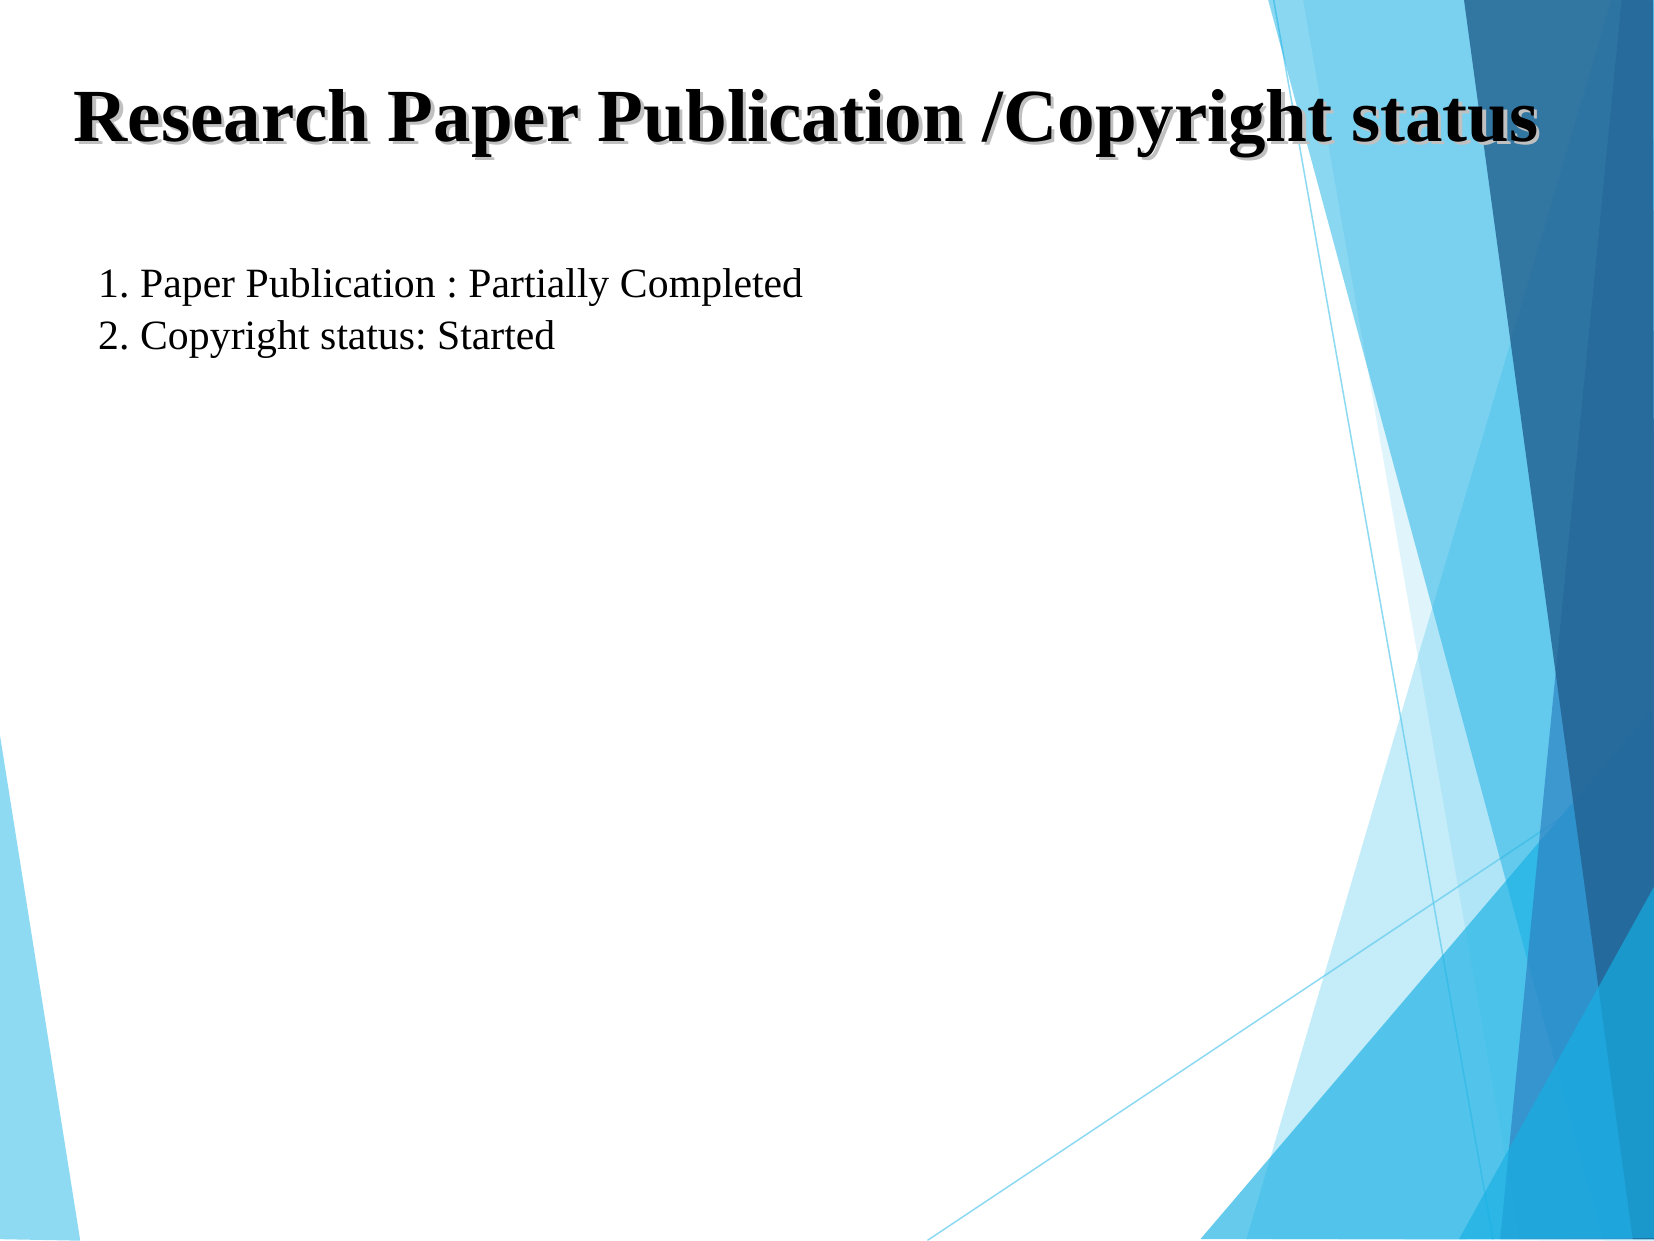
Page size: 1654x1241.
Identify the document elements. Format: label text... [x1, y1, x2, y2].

text_box 1. Paper Publication : Partially Completed 2. Copyright status: Started [83, 247, 1291, 366]
text_box Research Paper Publication /Copyright status [59, 59, 1654, 614]
